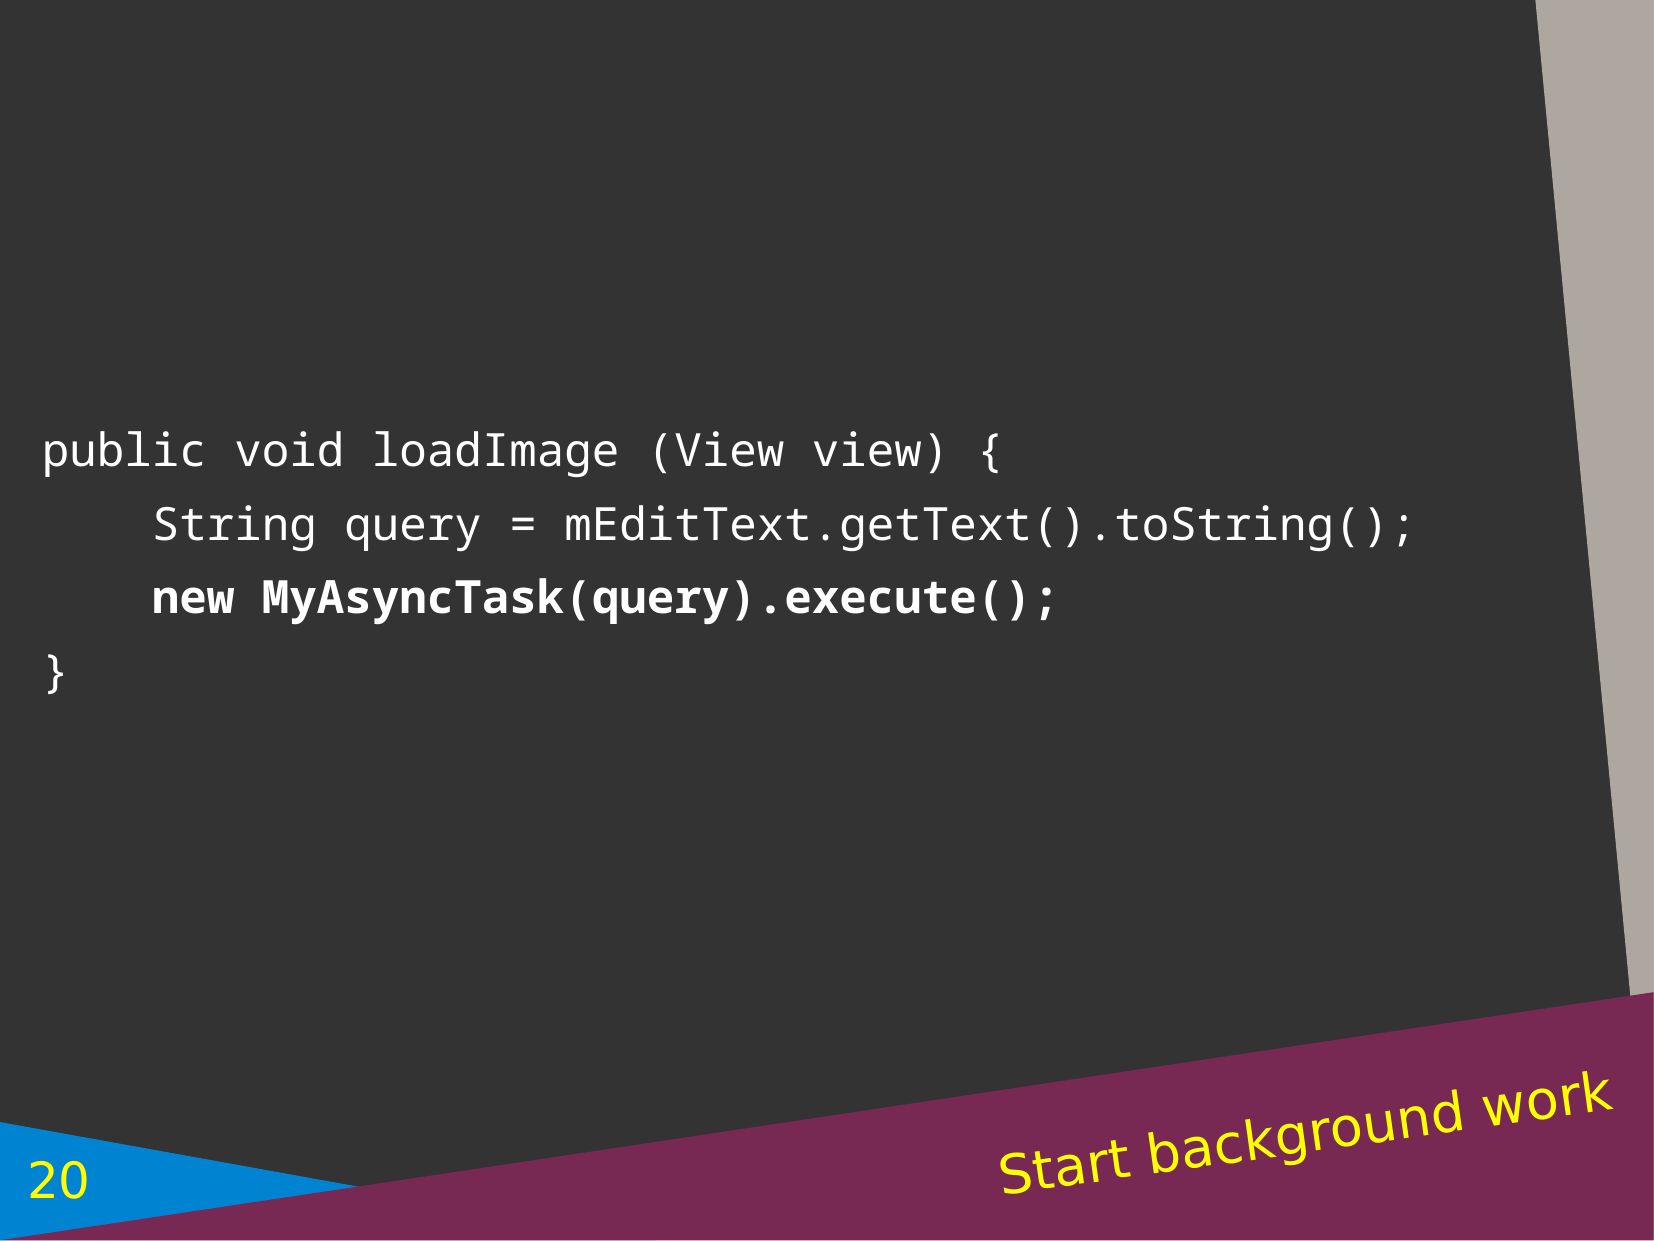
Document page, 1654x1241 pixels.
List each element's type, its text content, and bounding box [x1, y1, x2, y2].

title Start background work [956, 995, 1654, 1241]
text_box public void loadImage (View view) { String query = mEditText.getText().toString(); new MyAsyncTask(query).execute(); } [26, 176, 1501, 738]
